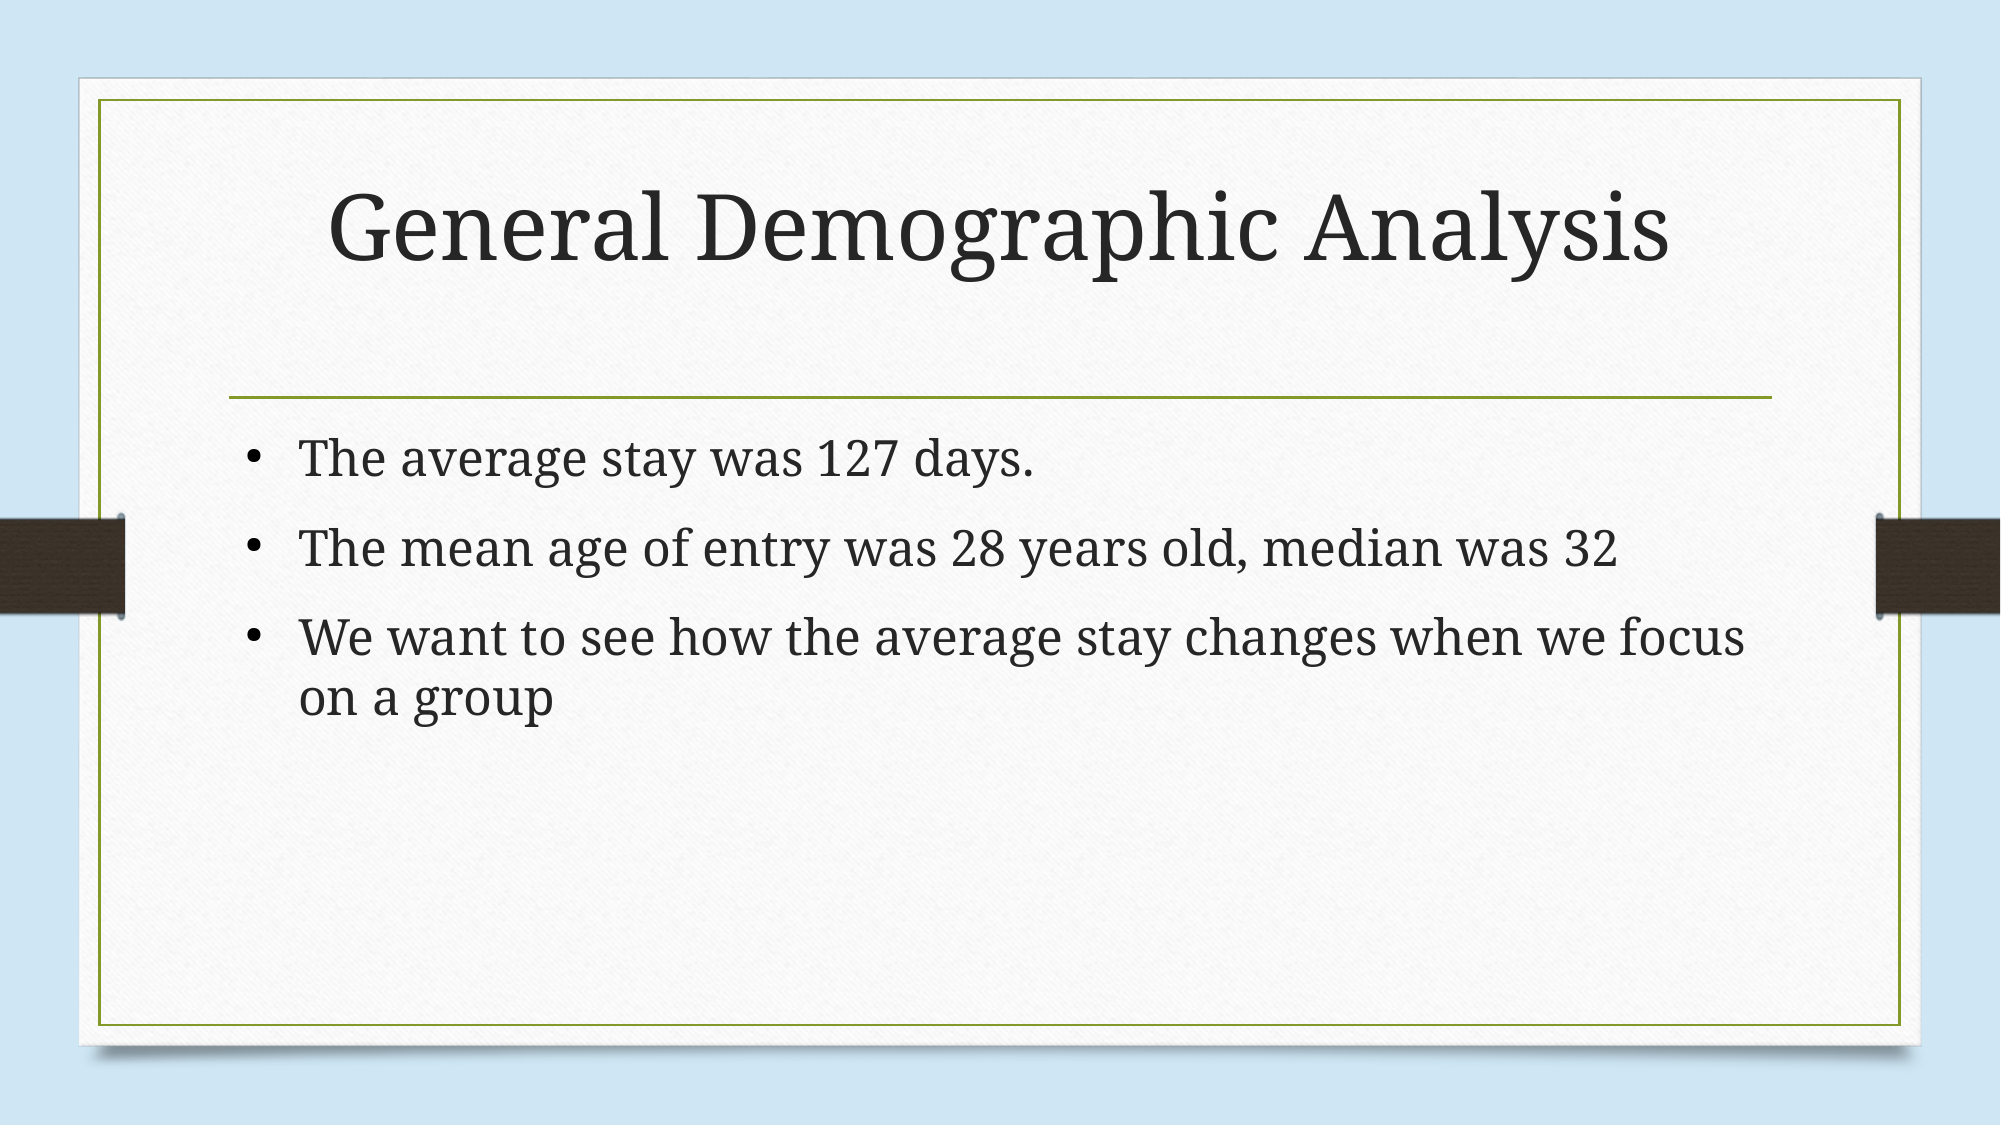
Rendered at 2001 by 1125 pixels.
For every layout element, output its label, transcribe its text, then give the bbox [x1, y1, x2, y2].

picture [0, 0, 2001, 1125]
list The average stay was 127 days. The mean age of entry was 28 years old, median was 32 We want to see how the average stay changes when we focus on a group [212, 419, 1788, 964]
title General Demographic Analysis [212, 161, 1788, 375]
